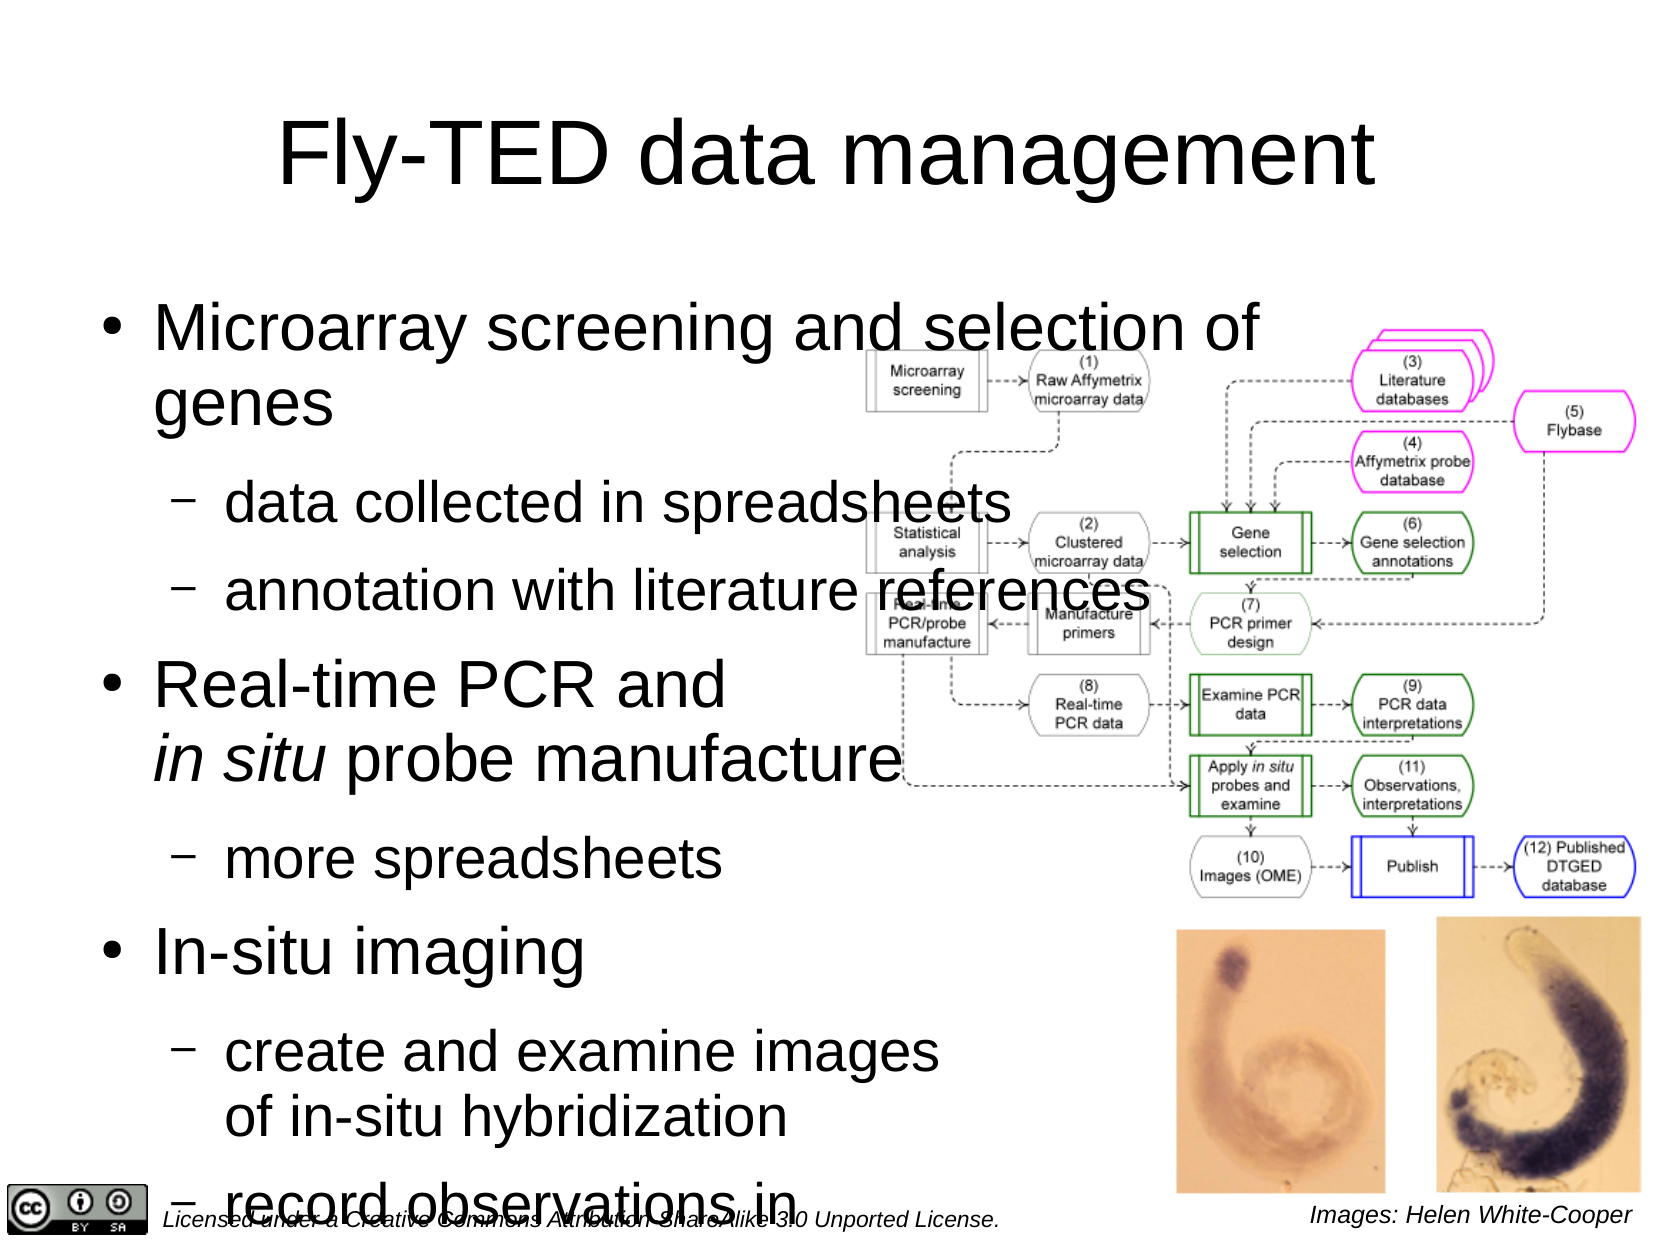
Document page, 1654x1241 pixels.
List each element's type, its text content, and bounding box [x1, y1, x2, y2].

picture [1300, 324, 1642, 904]
picture [1175, 928, 1388, 1193]
text_box Images: Helen White-Cooper [1139, 1193, 1648, 1236]
picture [7, 1184, 148, 1235]
title Fly-TED data management [82, 49, 1571, 257]
picture [1435, 915, 1644, 1193]
list Microarray screening and selection of genes data collected in spreadsheets annotation with literature references Real-time PCR and in situ probe manufacture more spreadsheets In-situ imaging create and examine images of in-situ hybridization record observations in linked spreadsheets Publication data cleaning, coding and conversion images and metadata to modified Eprints server [82, 290, 1300, 1182]
